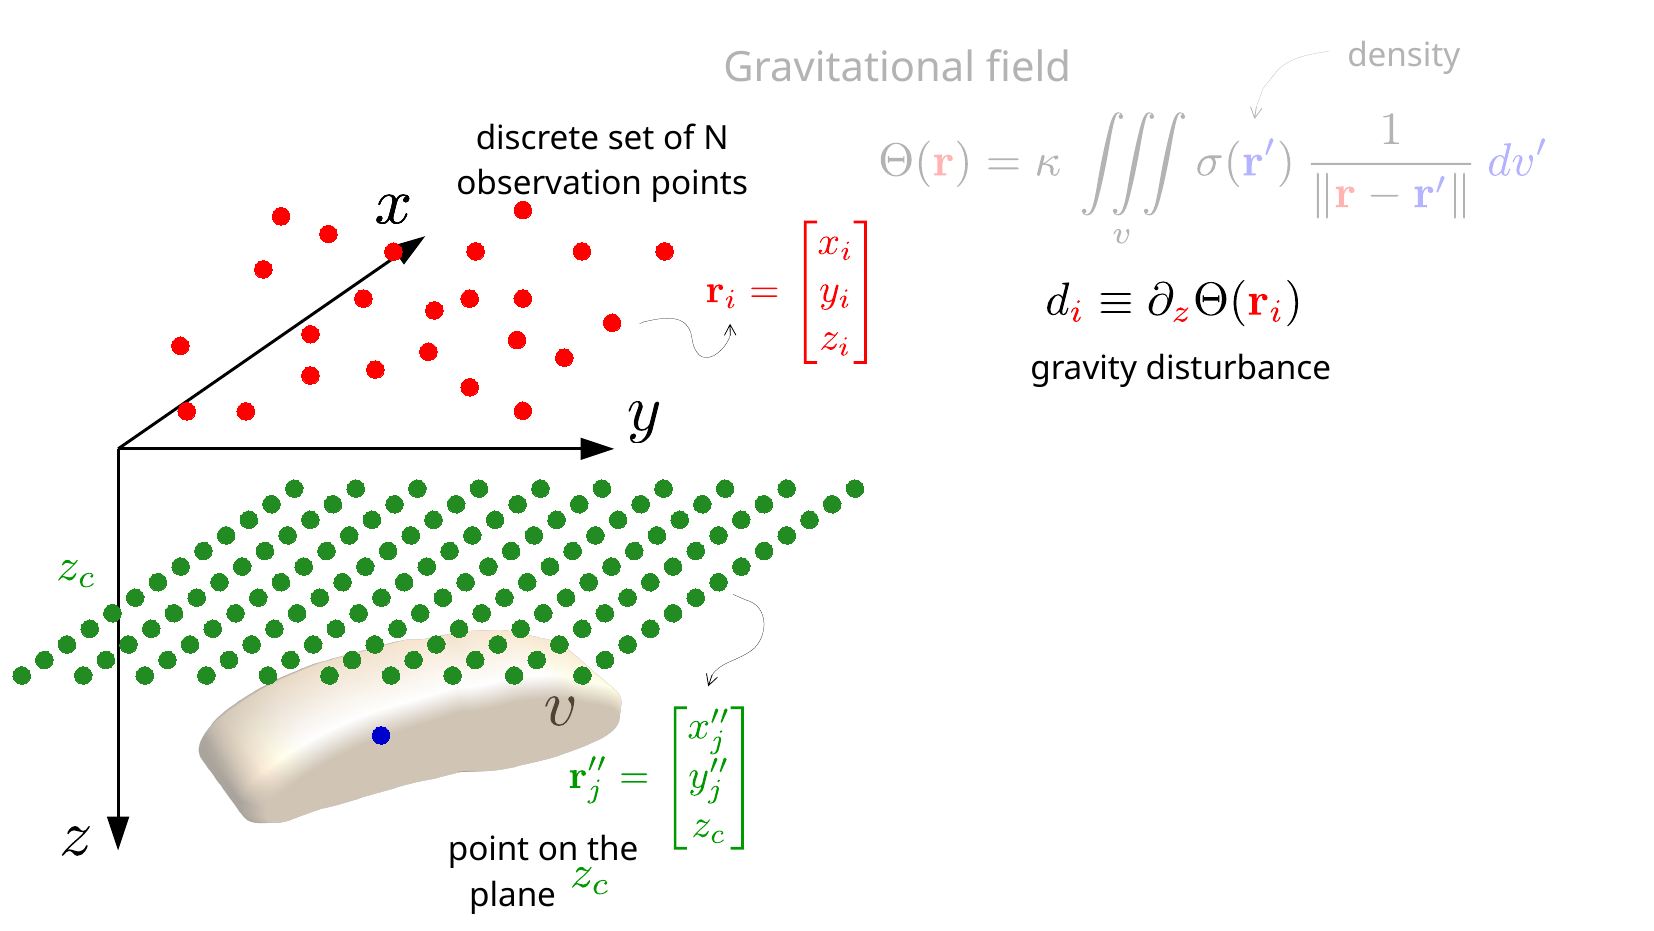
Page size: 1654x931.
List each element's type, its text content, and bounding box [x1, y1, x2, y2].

text_box [149, 573, 167, 592]
text_box [440, 542, 459, 560]
text_box [466, 242, 485, 261]
text_box [194, 542, 213, 560]
text_box [557, 588, 575, 607]
text_box gravity disturbance [1015, 336, 1329, 388]
text_box [340, 526, 359, 545]
text_box [35, 651, 54, 669]
text_box [427, 635, 446, 654]
text_box [226, 604, 245, 623]
text_box [385, 495, 404, 514]
text_box [670, 510, 689, 529]
text_box [732, 510, 751, 529]
text_box [531, 479, 550, 498]
text_box [304, 635, 323, 654]
text_box [618, 588, 637, 607]
text_box [80, 619, 99, 638]
text_box [254, 260, 273, 279]
text_box [686, 588, 705, 607]
text_box [732, 557, 751, 576]
text_box discrete set of N observation points [413, 106, 792, 195]
picture [570, 867, 609, 895]
text_box [655, 242, 674, 261]
text_box [401, 526, 420, 545]
text_box [158, 651, 177, 669]
picture [626, 401, 662, 443]
text_box [460, 289, 479, 308]
text_box [466, 651, 485, 669]
text_box [233, 557, 252, 576]
text_box [320, 666, 339, 685]
text_box [103, 604, 122, 623]
text_box [777, 526, 796, 545]
text_box [354, 289, 373, 308]
text_box [165, 604, 183, 623]
text_box [563, 542, 582, 560]
text_box [203, 619, 222, 638]
picture [374, 194, 413, 224]
text_box [654, 479, 673, 498]
text_box [609, 510, 627, 529]
text_box [177, 402, 196, 421]
text_box [310, 588, 329, 607]
text_box [363, 510, 381, 529]
text_box [281, 651, 300, 669]
text_box [505, 666, 523, 685]
text_box [58, 635, 76, 654]
text_box [508, 495, 527, 514]
text_box [388, 619, 407, 638]
text_box [210, 573, 229, 592]
text_box [603, 313, 621, 332]
text_box [349, 604, 368, 623]
text_box [511, 619, 530, 638]
text_box [846, 479, 864, 498]
text_box [631, 495, 650, 514]
text_box [541, 557, 559, 576]
text_box [285, 479, 304, 498]
text_box [74, 666, 93, 685]
picture [1043, 278, 1305, 329]
text_box [197, 666, 216, 685]
text_box [525, 526, 543, 545]
text_box [579, 573, 598, 592]
text_box [249, 588, 268, 607]
text_box [664, 604, 682, 623]
text_box [573, 666, 592, 685]
text_box [404, 651, 423, 669]
text_box [514, 401, 532, 420]
text_box [550, 635, 569, 654]
text_box [411, 604, 430, 623]
text_box [602, 557, 621, 576]
text_box [777, 479, 796, 498]
text_box [262, 495, 281, 514]
text_box [823, 495, 842, 514]
text_box [346, 479, 365, 498]
text_box [356, 557, 375, 576]
text_box [685, 23, 1583, 296]
text_box [555, 348, 574, 367]
text_box [256, 542, 274, 560]
text_box [288, 604, 306, 623]
text_box [382, 666, 400, 685]
text_box [259, 666, 277, 685]
text_box [527, 651, 546, 669]
text_box [220, 651, 238, 669]
text_box [294, 557, 313, 576]
text_box [384, 242, 403, 261]
text_box [395, 573, 413, 592]
text_box [693, 495, 712, 514]
text_box [366, 360, 385, 379]
text_box [573, 242, 591, 261]
text_box [595, 604, 614, 623]
text_box point on the plane [419, 817, 668, 916]
text_box [755, 495, 773, 514]
text_box [372, 726, 390, 745]
picture [56, 560, 95, 588]
text_box [463, 526, 482, 545]
text_box [126, 588, 145, 607]
text_box [641, 619, 660, 638]
text_box [648, 526, 666, 545]
text_box [479, 557, 498, 576]
text_box [709, 526, 728, 545]
picture [59, 826, 93, 856]
text_box [379, 542, 397, 560]
text_box [424, 510, 443, 529]
text_box [301, 510, 320, 529]
text_box [327, 619, 345, 638]
text_box [518, 573, 537, 592]
text_box [495, 588, 514, 607]
text_box [343, 651, 361, 669]
picture [704, 219, 882, 366]
text_box [425, 301, 444, 320]
text_box [408, 479, 427, 498]
text_box [171, 336, 190, 355]
text_box [272, 207, 290, 226]
text_box [502, 542, 520, 560]
text_box [570, 495, 589, 514]
text_box [709, 573, 728, 592]
text_box [800, 510, 819, 529]
text_box [417, 557, 436, 576]
text_box [596, 651, 614, 669]
text_box [686, 542, 705, 560]
text_box [514, 201, 532, 219]
text_box [450, 619, 468, 638]
text_box [317, 542, 336, 560]
text_box [513, 289, 532, 308]
text_box [119, 635, 138, 654]
text_box [301, 366, 320, 385]
text_box [488, 635, 507, 654]
text_box [240, 510, 258, 529]
text_box [460, 378, 479, 397]
text_box [664, 557, 682, 576]
text_box [97, 651, 115, 669]
text_box [333, 573, 352, 592]
text_box [324, 495, 342, 514]
text_box [486, 510, 504, 529]
text_box [142, 619, 161, 638]
text_box [534, 604, 553, 623]
text_box [456, 573, 475, 592]
text_box [171, 557, 190, 576]
text_box [573, 619, 592, 638]
text_box [508, 331, 526, 349]
text_box [547, 510, 566, 529]
text_box [755, 542, 773, 560]
text_box [641, 573, 660, 592]
text_box [618, 635, 637, 654]
text_box [12, 666, 31, 685]
text_box [187, 588, 206, 607]
text_box [472, 604, 491, 623]
text_box [470, 479, 488, 498]
text_box [372, 588, 391, 607]
text_box [181, 635, 199, 654]
text_box [716, 479, 734, 498]
text_box [301, 325, 320, 344]
text_box [242, 635, 261, 654]
text_box [625, 542, 644, 560]
text_box [319, 225, 338, 243]
text_box [272, 573, 290, 592]
text_box [434, 588, 452, 607]
text_box [236, 402, 255, 421]
picture [566, 704, 759, 852]
text_box [419, 342, 438, 361]
text_box [217, 526, 235, 545]
text_box [447, 495, 466, 514]
text_box [278, 526, 297, 545]
text_box [135, 666, 154, 685]
text_box [265, 619, 284, 638]
text_box [443, 666, 462, 685]
text_box [365, 635, 384, 654]
text_box [586, 526, 605, 545]
text_box [593, 479, 611, 498]
